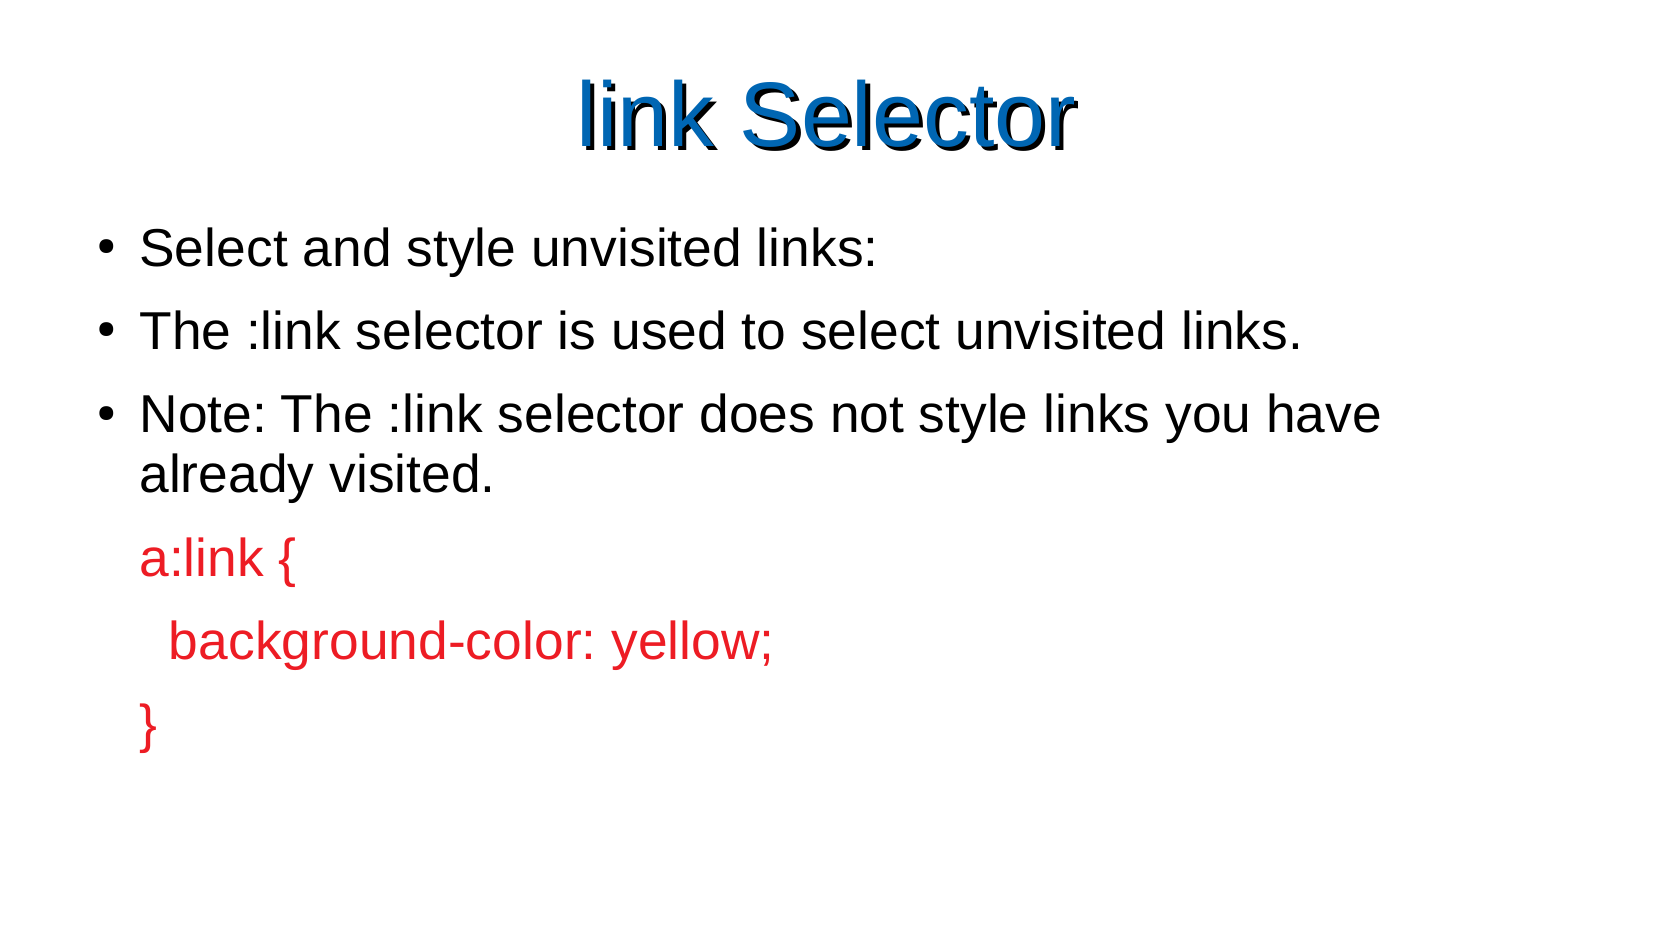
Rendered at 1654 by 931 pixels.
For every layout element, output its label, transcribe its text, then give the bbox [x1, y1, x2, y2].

title link Selector [82, 37, 1571, 193]
list Select and style unvisited links: The :link selector is used to select unvisited links. Note: The :link selector does not style links you have already visited. a:link { background-color: yellow; } [82, 217, 1571, 758]
